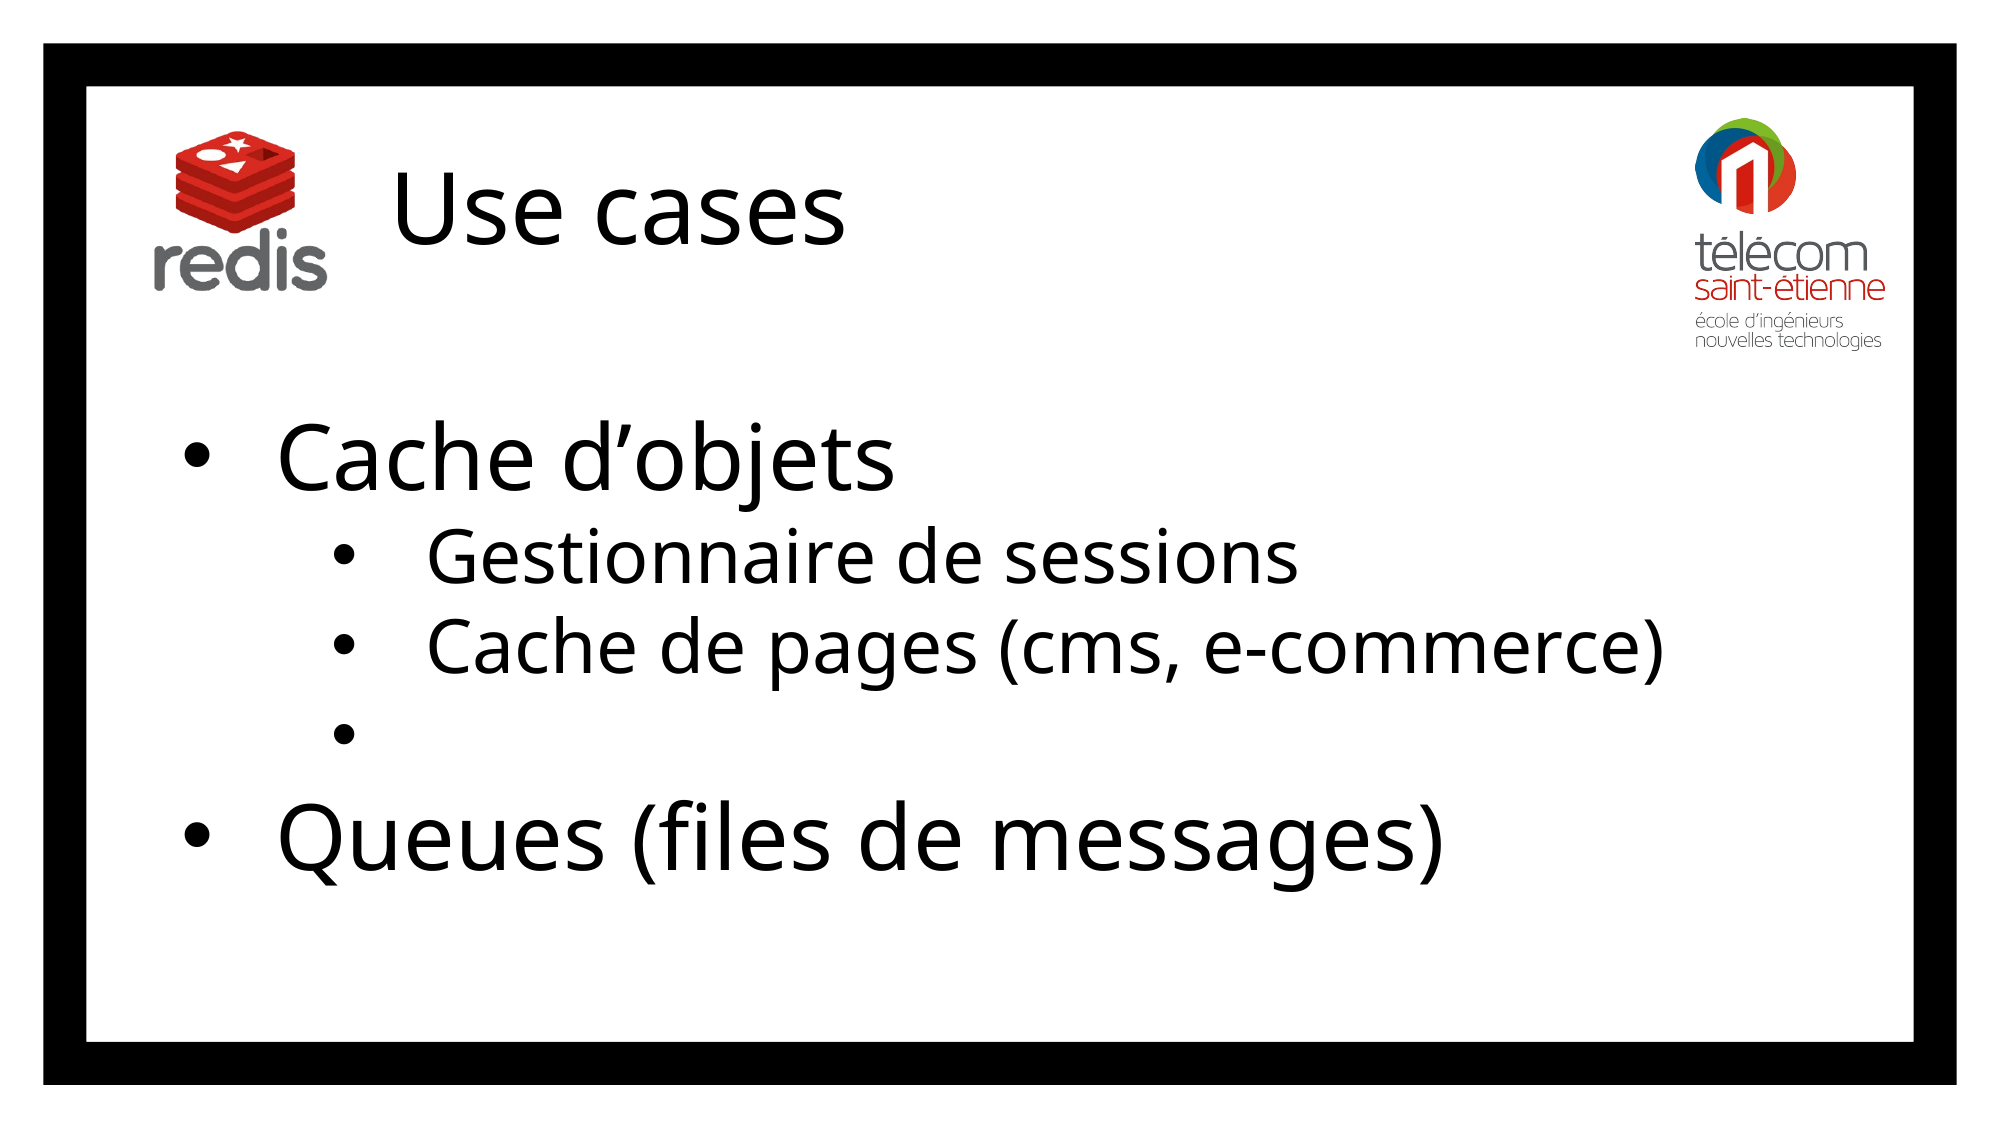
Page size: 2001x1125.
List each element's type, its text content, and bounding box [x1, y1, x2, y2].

title Use cases [369, 138, 1849, 304]
text_box Cache d’objets Gestionnaire de sessions Cache de pages (cms, e-commerce) Queues (files de messages) [166, 391, 1849, 1125]
picture [1695, 118, 1885, 351]
picture [129, 116, 351, 304]
picture [1715, 134, 1730, 138]
